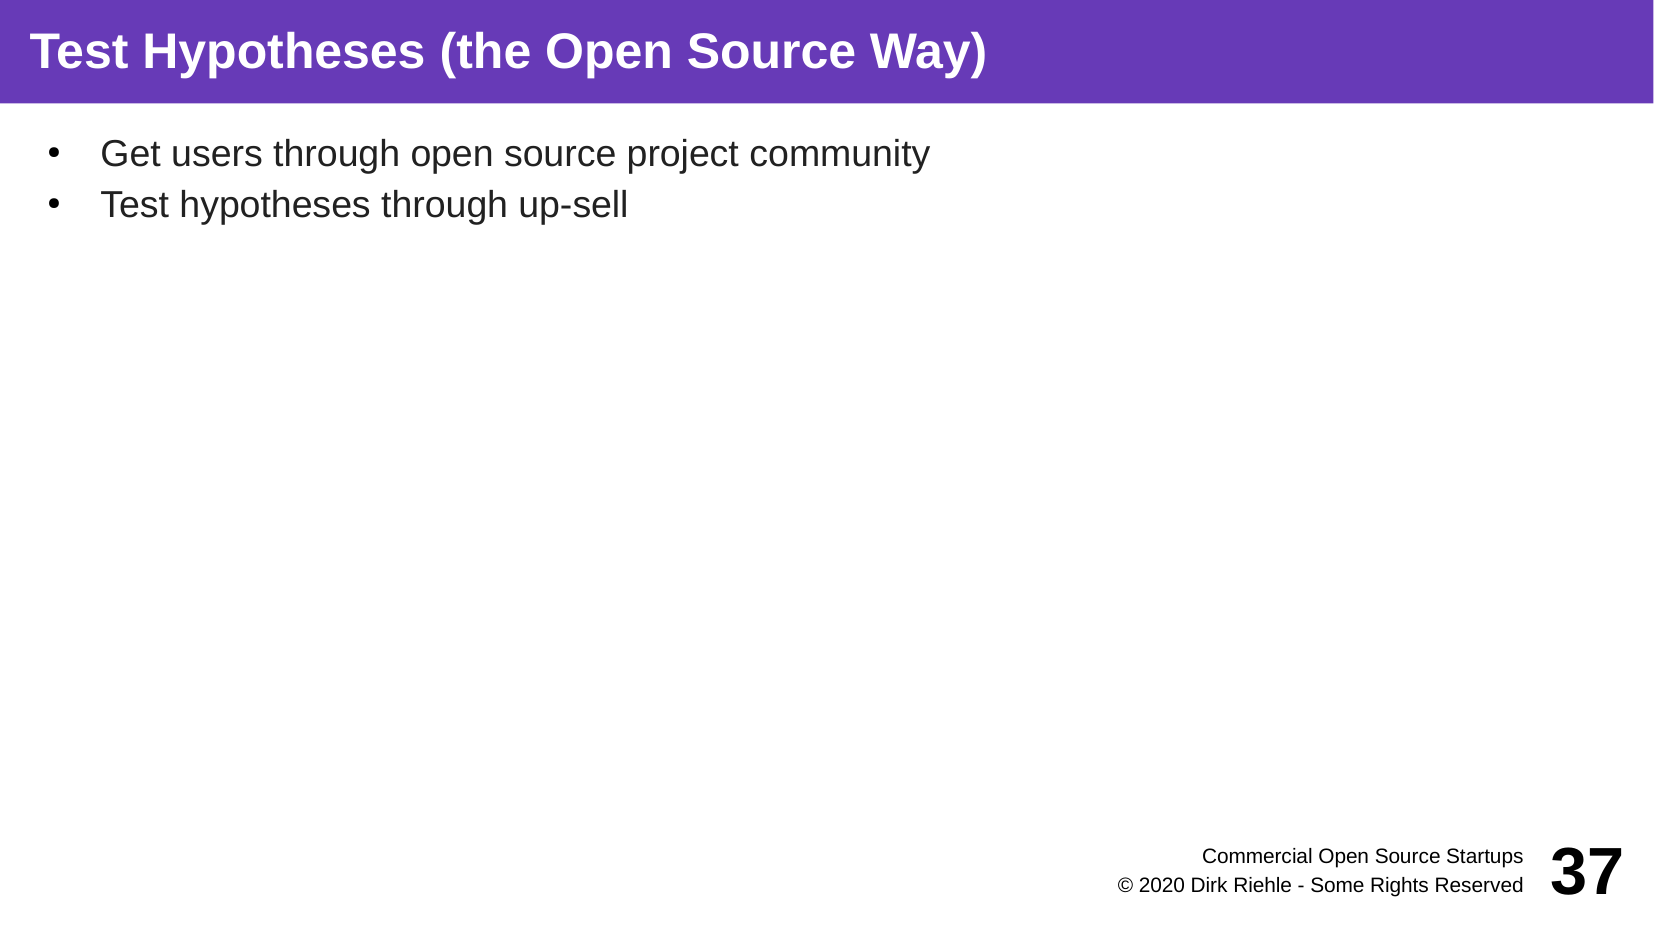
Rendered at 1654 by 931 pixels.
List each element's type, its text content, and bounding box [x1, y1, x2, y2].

list Get users through open source project community Test hypotheses through up-sell [29, 132, 1625, 813]
title Test Hypotheses (the Open Source Way) [0, 0, 1654, 104]
